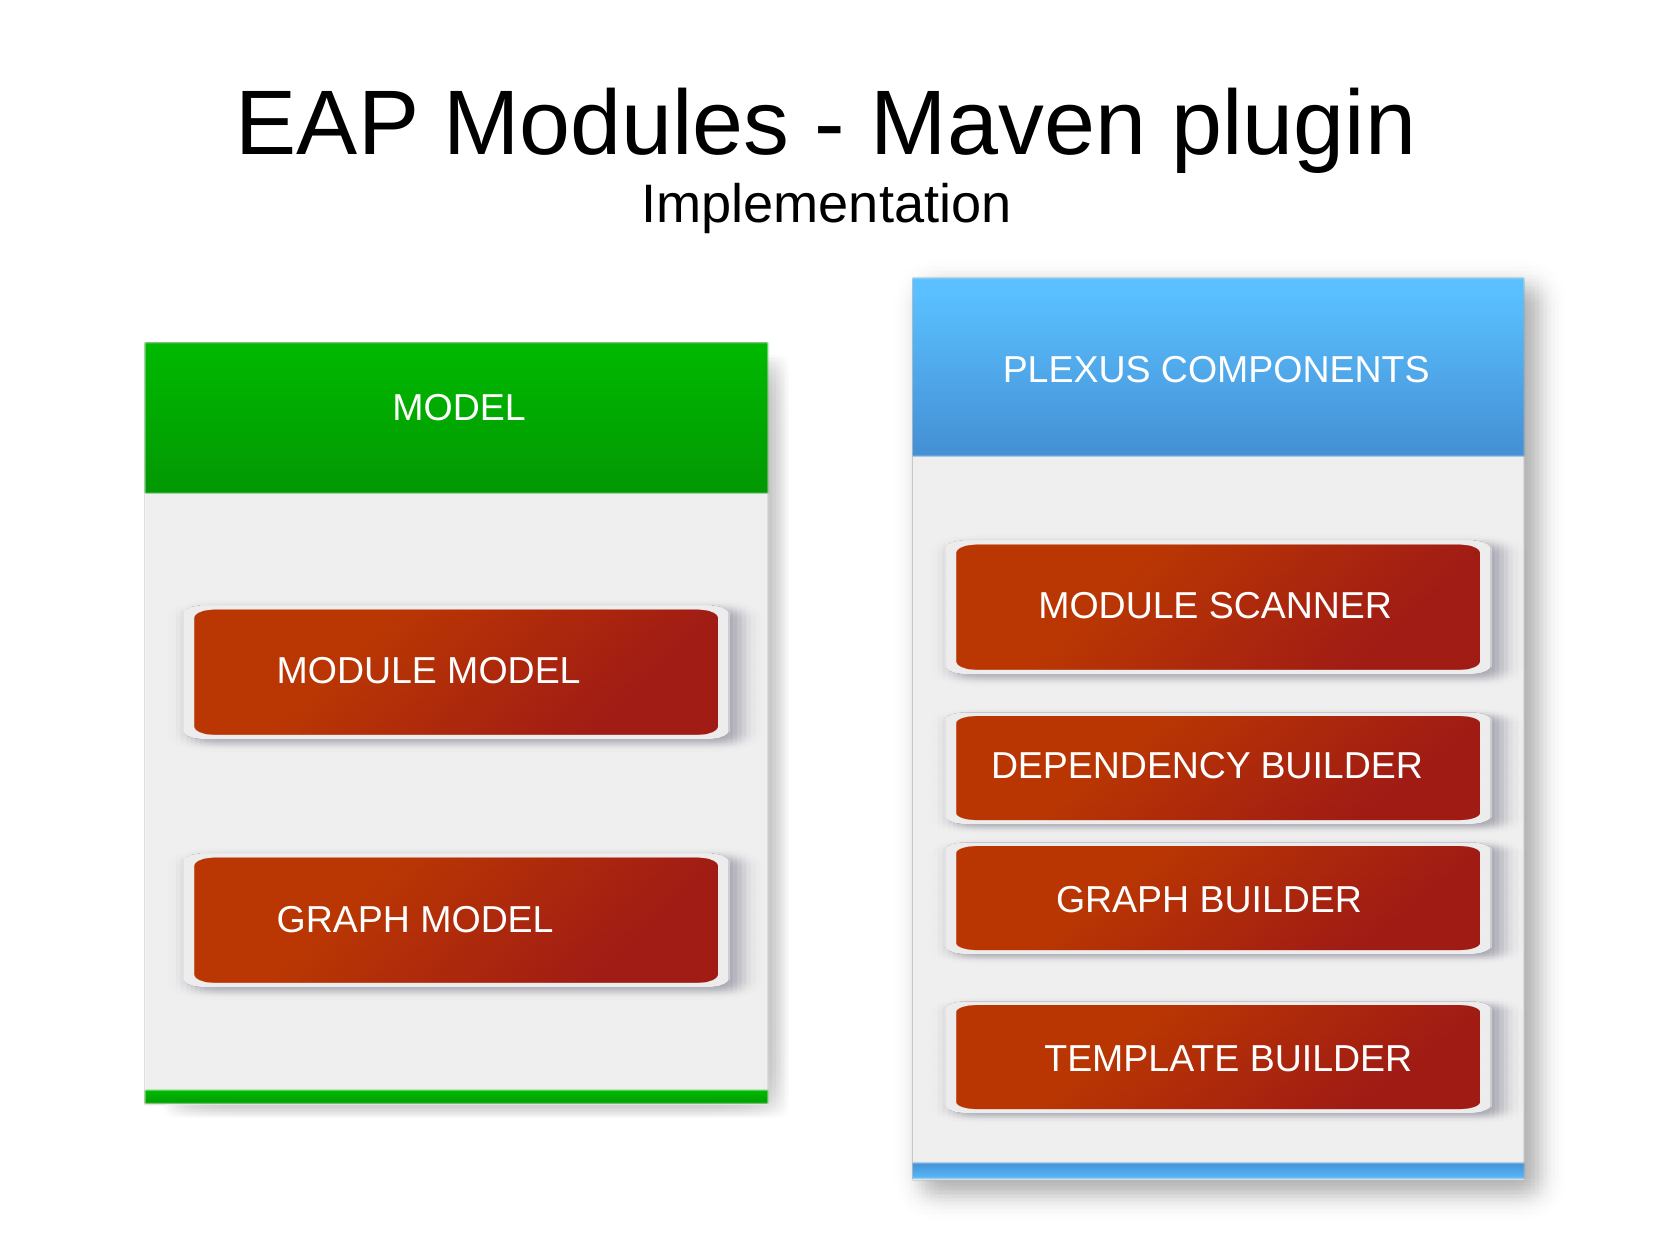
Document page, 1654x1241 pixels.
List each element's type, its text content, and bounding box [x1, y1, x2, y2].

title EAP Modules - Maven plugin Implementation [82, 49, 1571, 257]
text_box GRAPH MODEL [261, 890, 569, 948]
text_box MODULE MODEL [261, 642, 596, 700]
picture [93, 307, 828, 1157]
picture [868, 236, 1590, 1241]
text_box MODEL [377, 379, 541, 437]
text_box TEMPLATE BUILDER [1029, 1030, 1427, 1088]
text_box GRAPH BUILDER [1041, 870, 1377, 928]
text_box PLEXUS COMPONENTS [988, 341, 1445, 399]
text_box MODULE SCANNER [1023, 577, 1407, 635]
text_box DEPENDENCY BUILDER [976, 737, 1438, 794]
